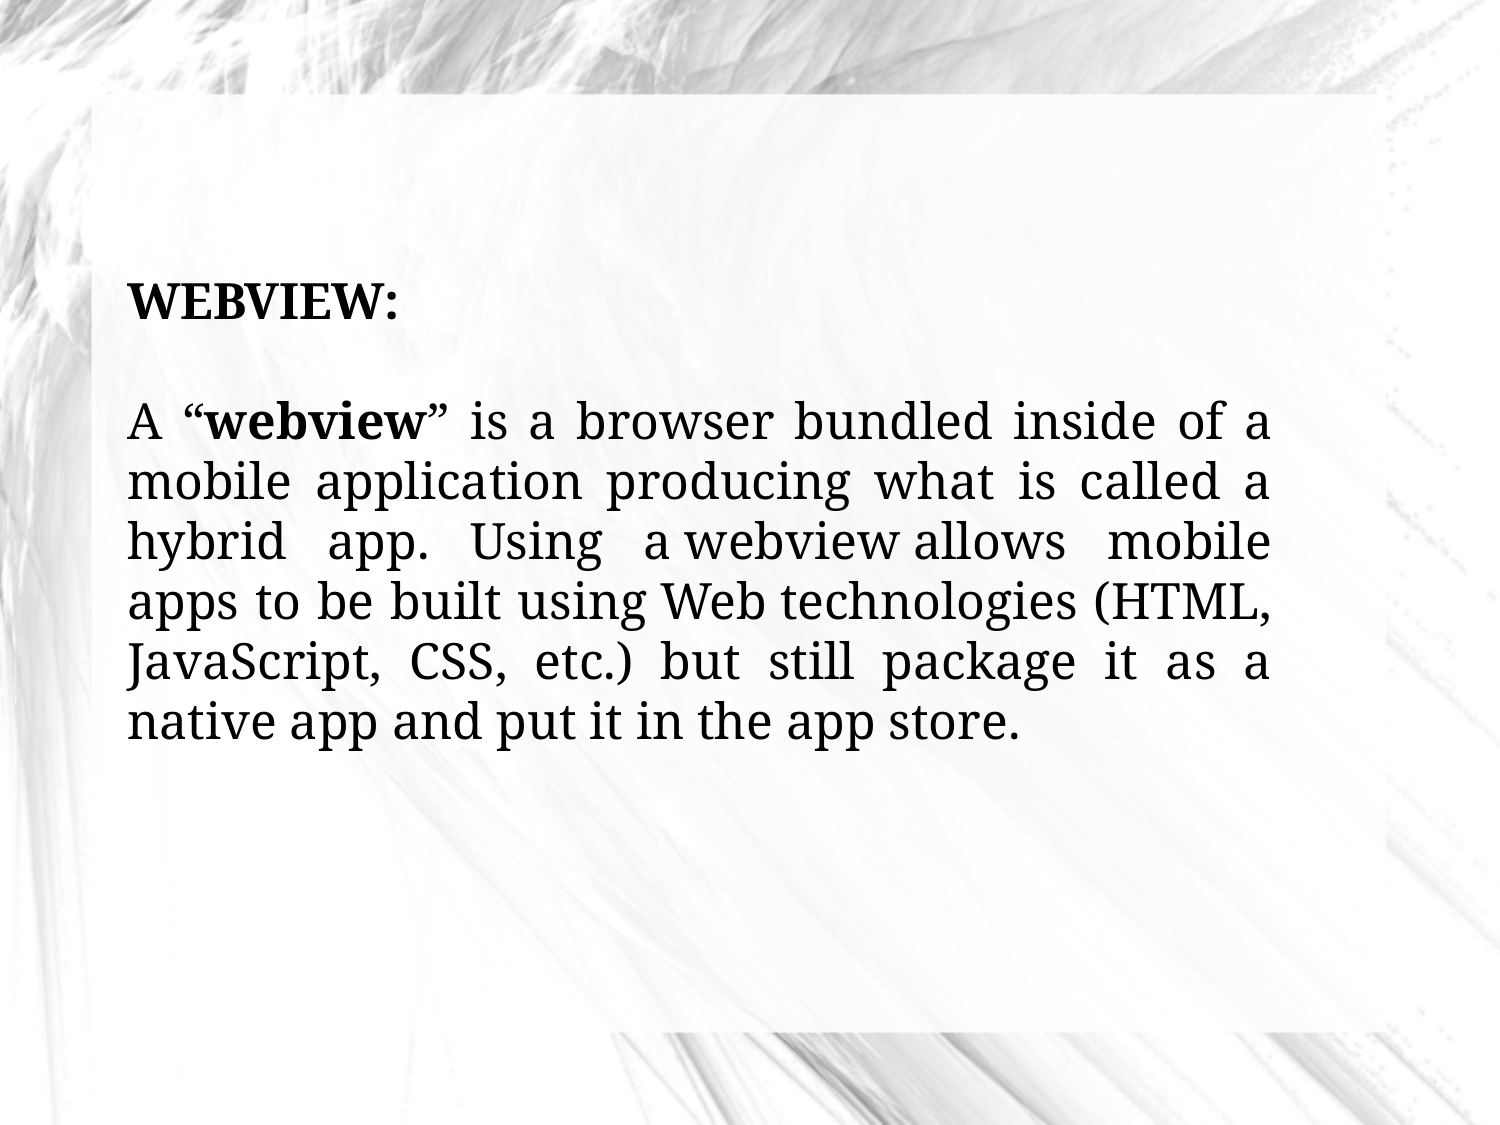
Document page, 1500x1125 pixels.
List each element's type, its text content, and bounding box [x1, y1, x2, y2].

text_box WEBVIEW: A “webview” is a browser bundled inside of a mobile application producing what is called a hybrid app. Using a webview allows mobile apps to be built using Web technologies (HTML, JavaScript, CSS, etc.) but still package it as a native app and put it in the app store. [112, 262, 1288, 758]
picture [0, 0, 1500, 1125]
